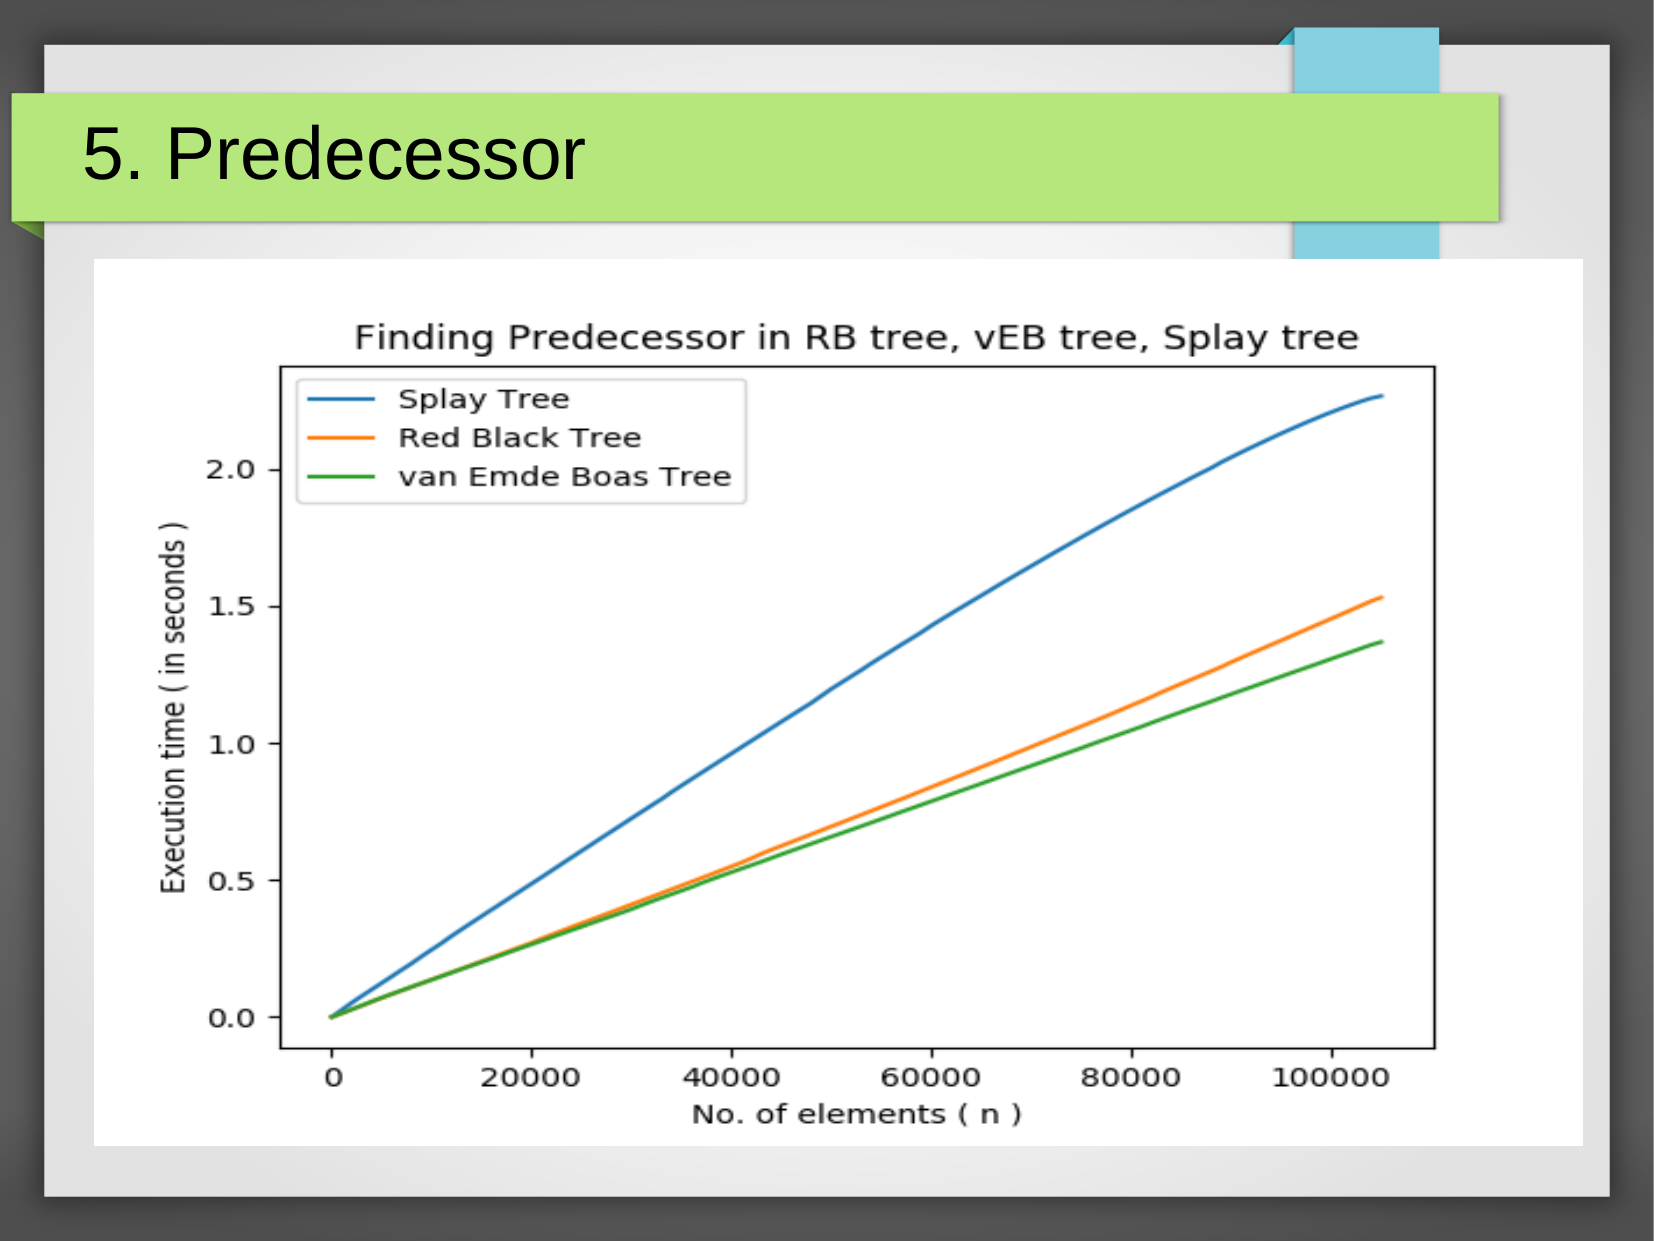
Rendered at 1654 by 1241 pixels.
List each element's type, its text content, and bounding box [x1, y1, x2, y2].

picture [0, 0, 1654, 1241]
title 5. Predecessor [82, 94, 1264, 213]
